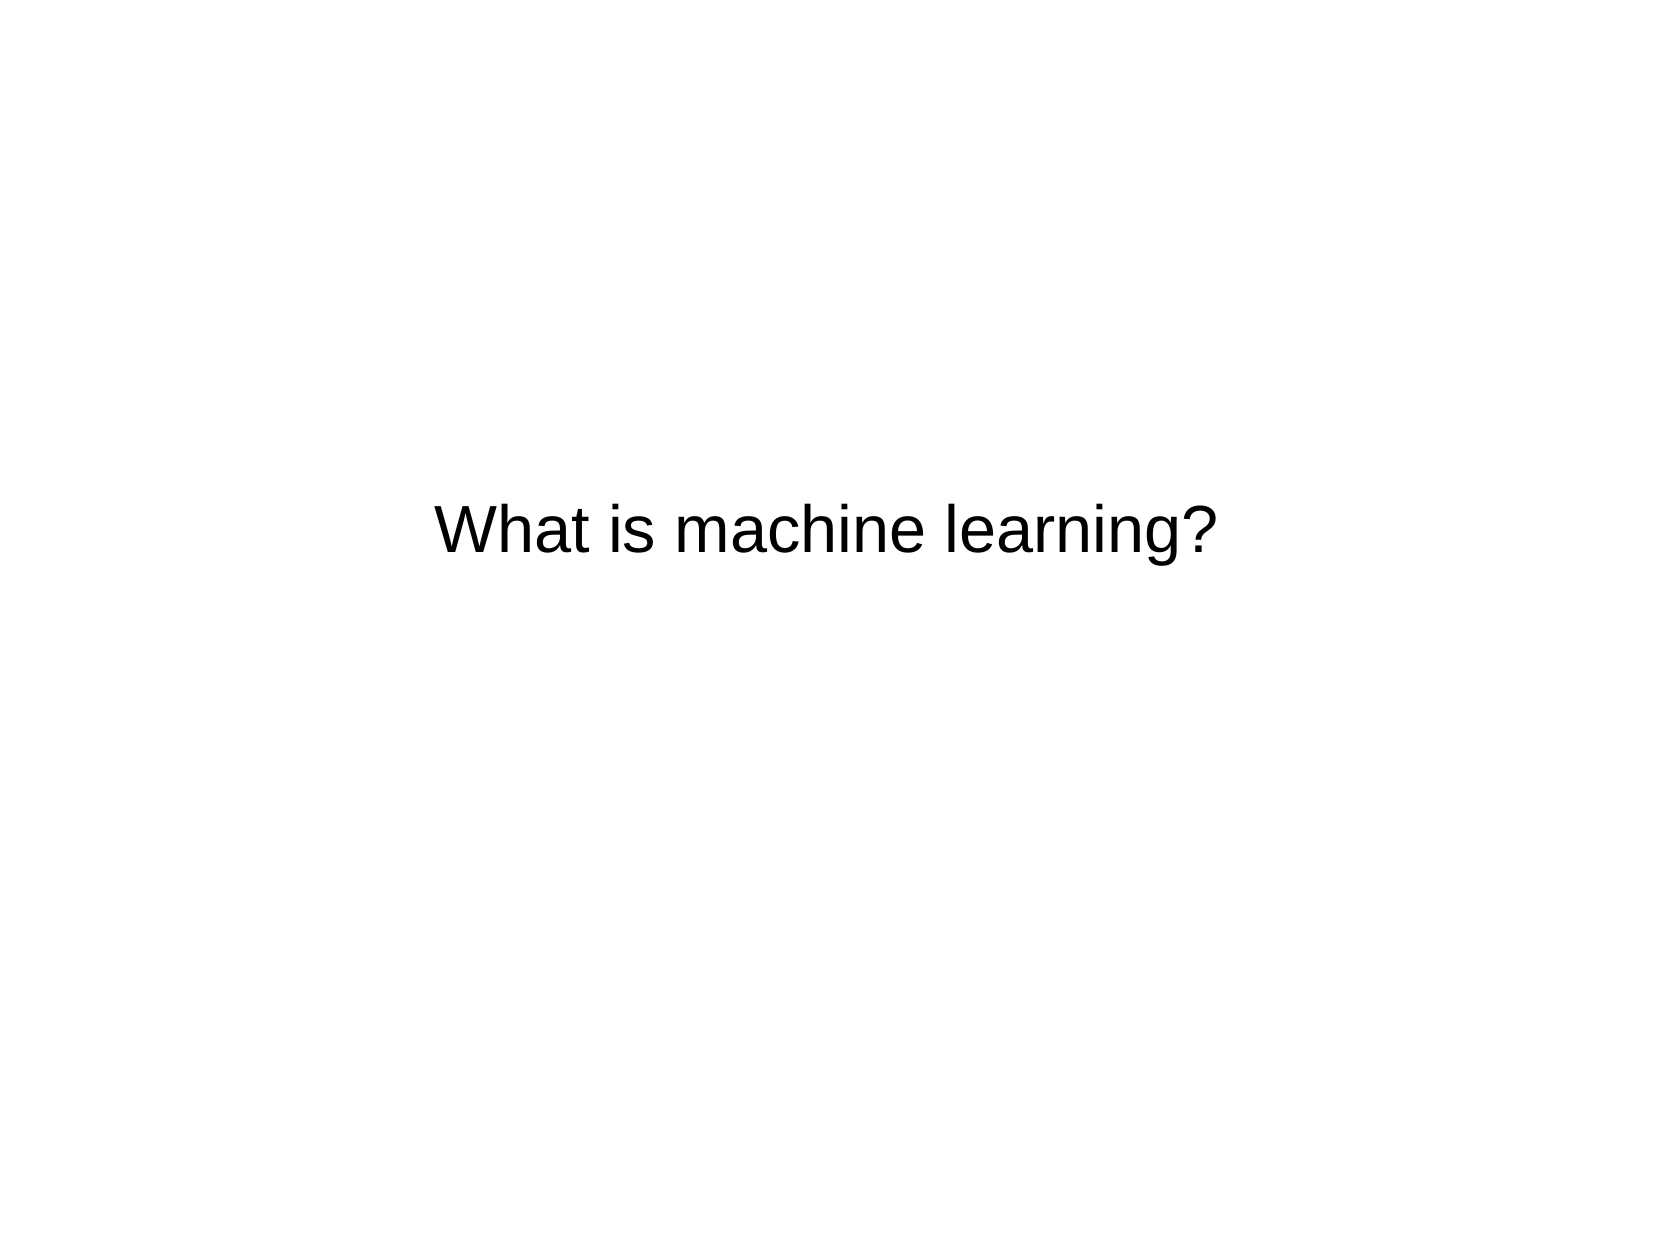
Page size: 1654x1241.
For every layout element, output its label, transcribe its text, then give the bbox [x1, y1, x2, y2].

subtitle What is machine learning? [82, 49, 1571, 1010]
